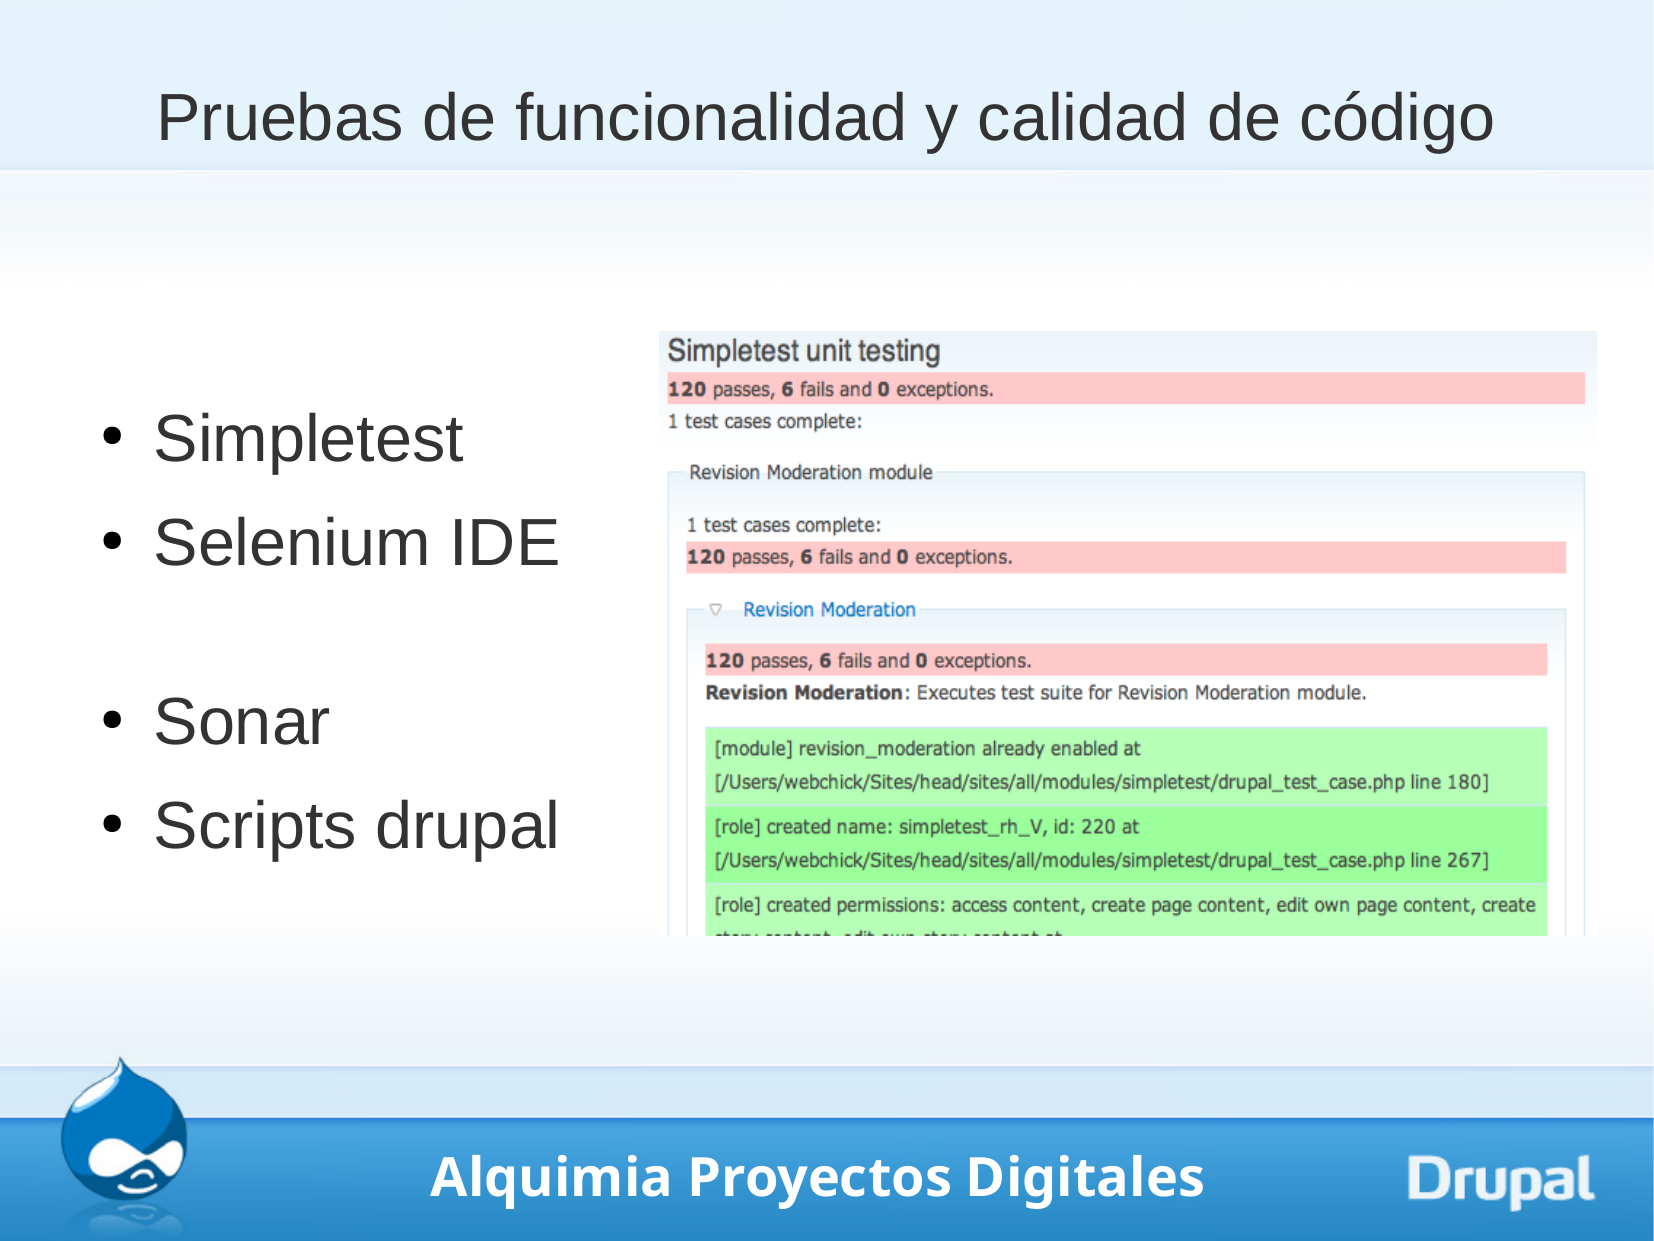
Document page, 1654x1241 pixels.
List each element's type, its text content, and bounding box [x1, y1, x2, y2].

title Pruebas de funcionalidad y calidad de código [82, 30, 1571, 204]
text_box Alquimia Proyectos Digitales [355, 1119, 1281, 1232]
list Simpletest Selenium IDE Sonar Scripts drupal [82, 400, 601, 863]
picture [0, 0, 1654, 1241]
